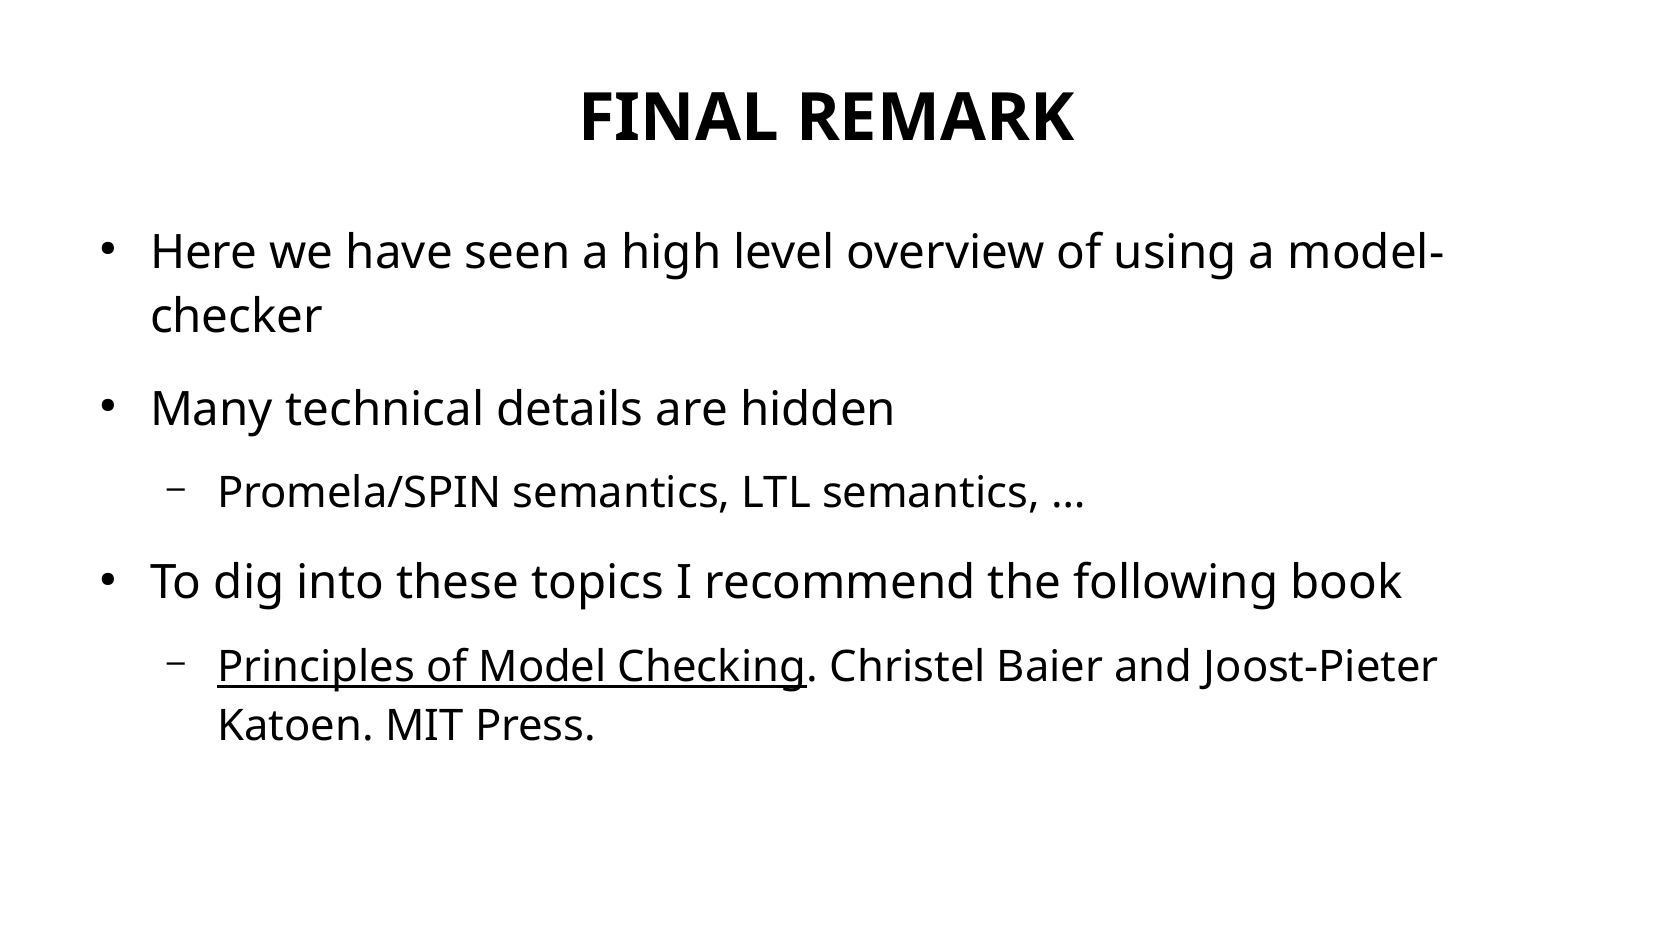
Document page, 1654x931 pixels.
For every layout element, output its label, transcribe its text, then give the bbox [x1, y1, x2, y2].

title FINAL REMARK [82, 36, 1571, 193]
list Here we have seen a high level overview of using a model-checker Many technical details are hidden Promela/SPIN semantics, LTL semantics, … To dig into these topics I recommend the following book Principles of Model Checking. Christel Baier and Joost-Pieter Katoen. MIT Press. [82, 217, 1571, 757]
